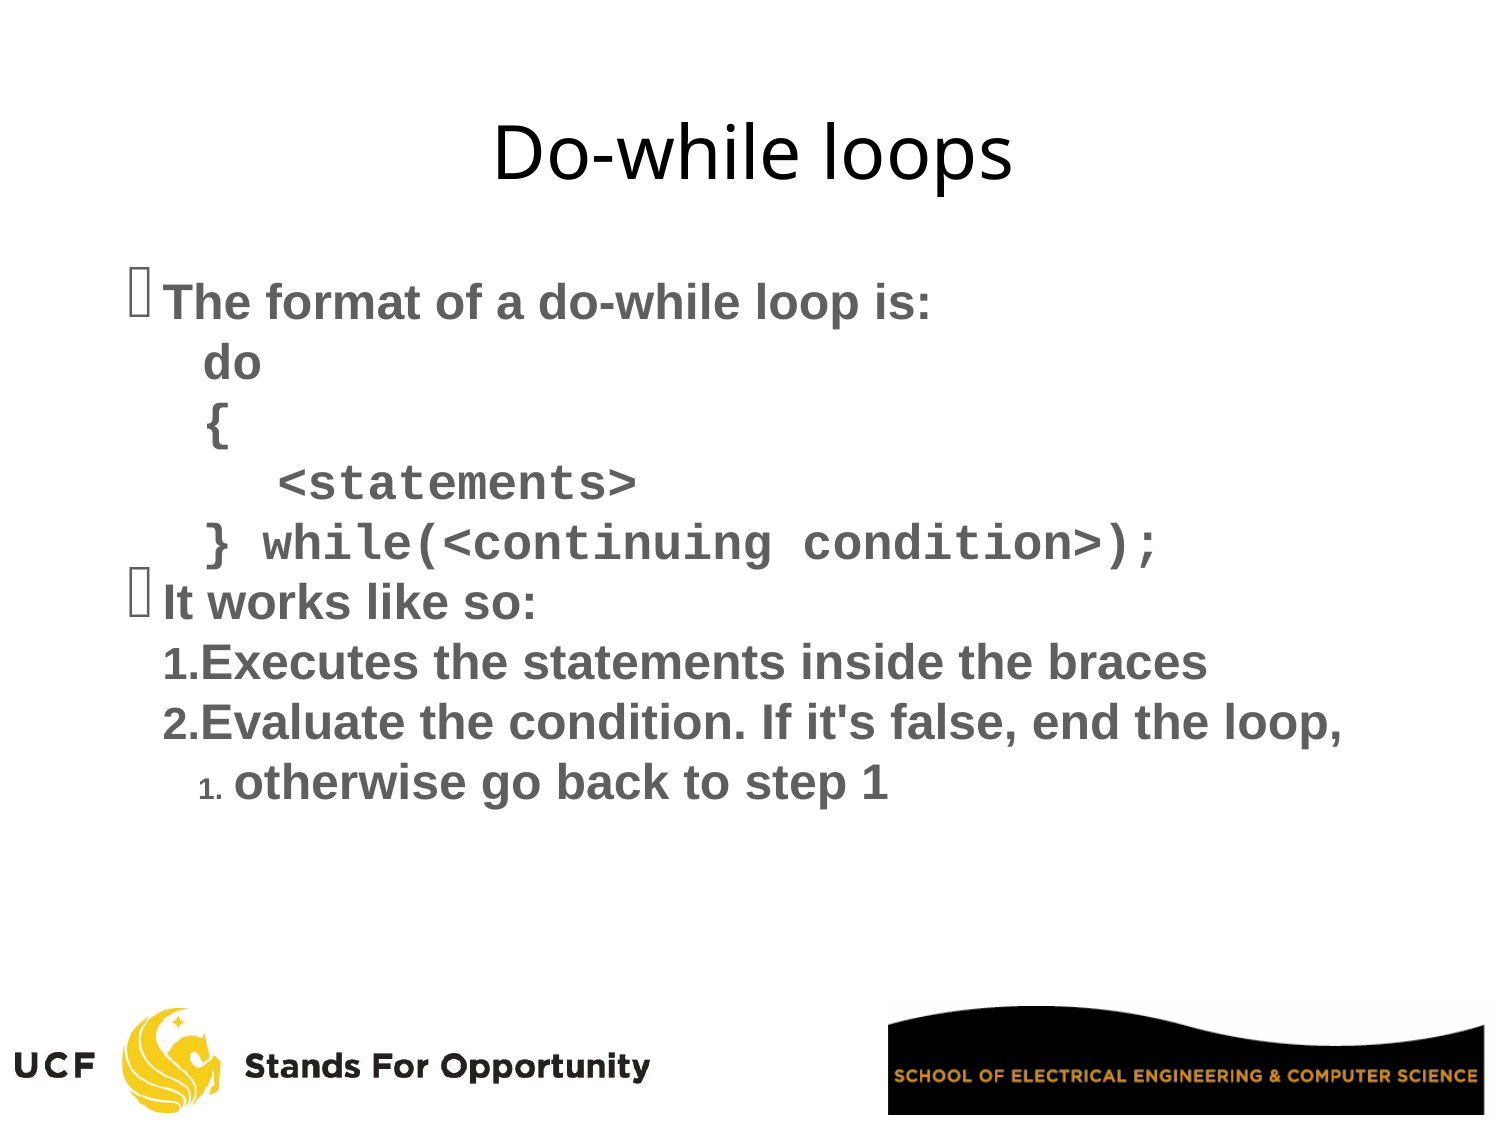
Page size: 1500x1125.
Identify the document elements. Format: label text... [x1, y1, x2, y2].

picture [887, 1006, 1497, 1115]
picture [15, 1008, 650, 1113]
text_box Do-while loops [79, 52, 1427, 248]
text_box The format of a do-while loop is: do { <statements> } while(<continuing condition>); It works like so: Executes the statements inside the braces Evaluate the condition. If it's false, end the loop, otherwise go back to step 1 [112, 262, 1388, 988]
